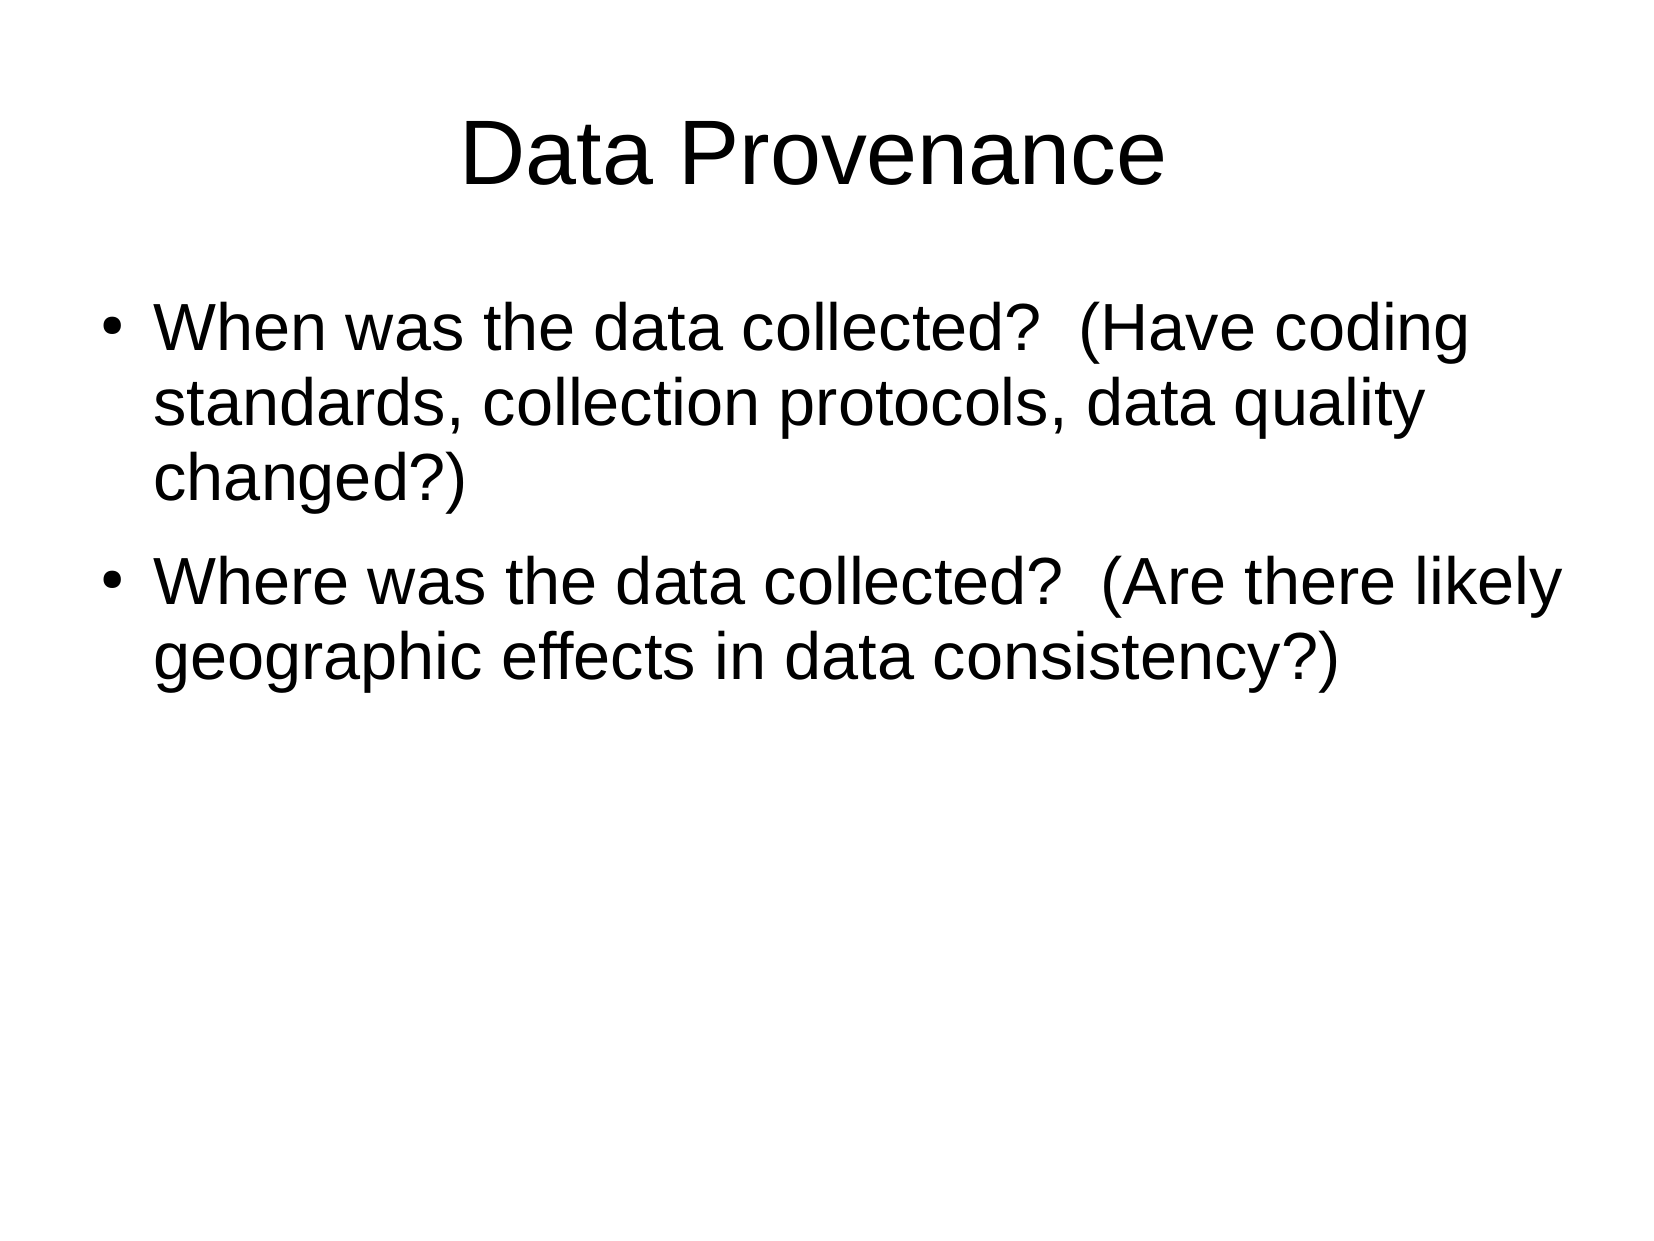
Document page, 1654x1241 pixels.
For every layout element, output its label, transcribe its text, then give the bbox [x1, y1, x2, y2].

title Data Provenance [82, 49, 1571, 257]
list When was the data collected? (Have coding standards, collection protocols, data quality changed?) Where was the data collected? (Are there likely geographic effects in data consistency?) [82, 290, 1571, 1109]
